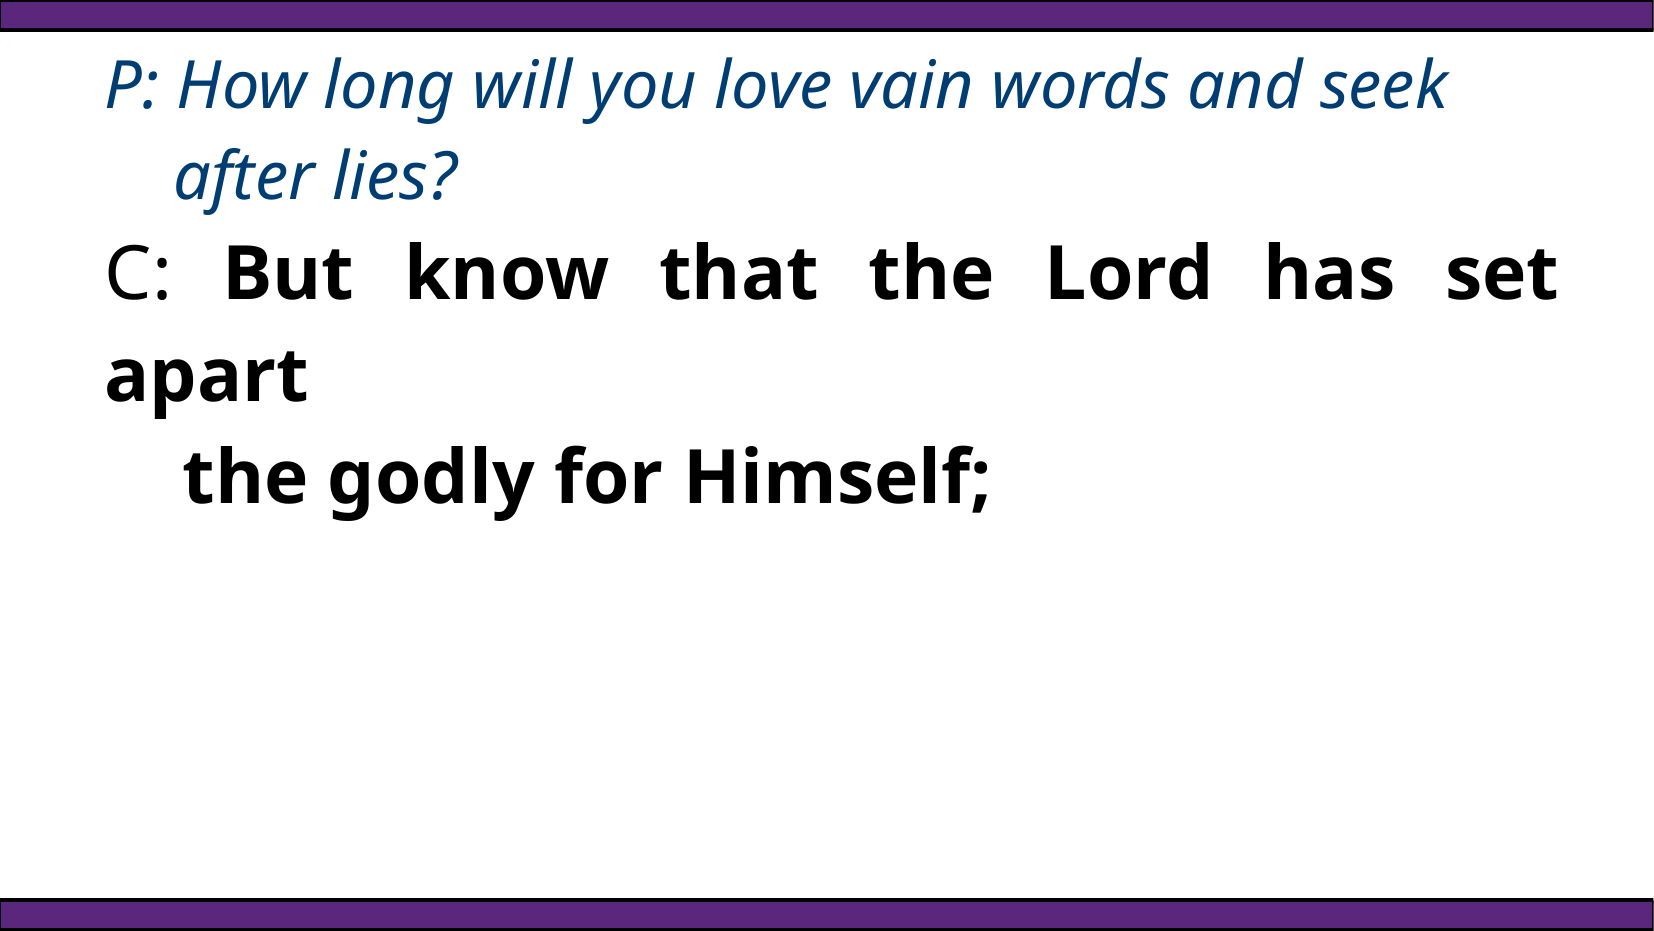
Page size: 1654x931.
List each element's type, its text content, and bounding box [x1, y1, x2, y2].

picture [0, 31, 1654, 900]
text_box P: How long will you love vain words and seek after lies? C: But know that the Lord has set apart the godly for Himself; [90, 30, 1576, 422]
text_box [0, 0, 1654, 31]
text_box [0, 900, 1654, 931]
